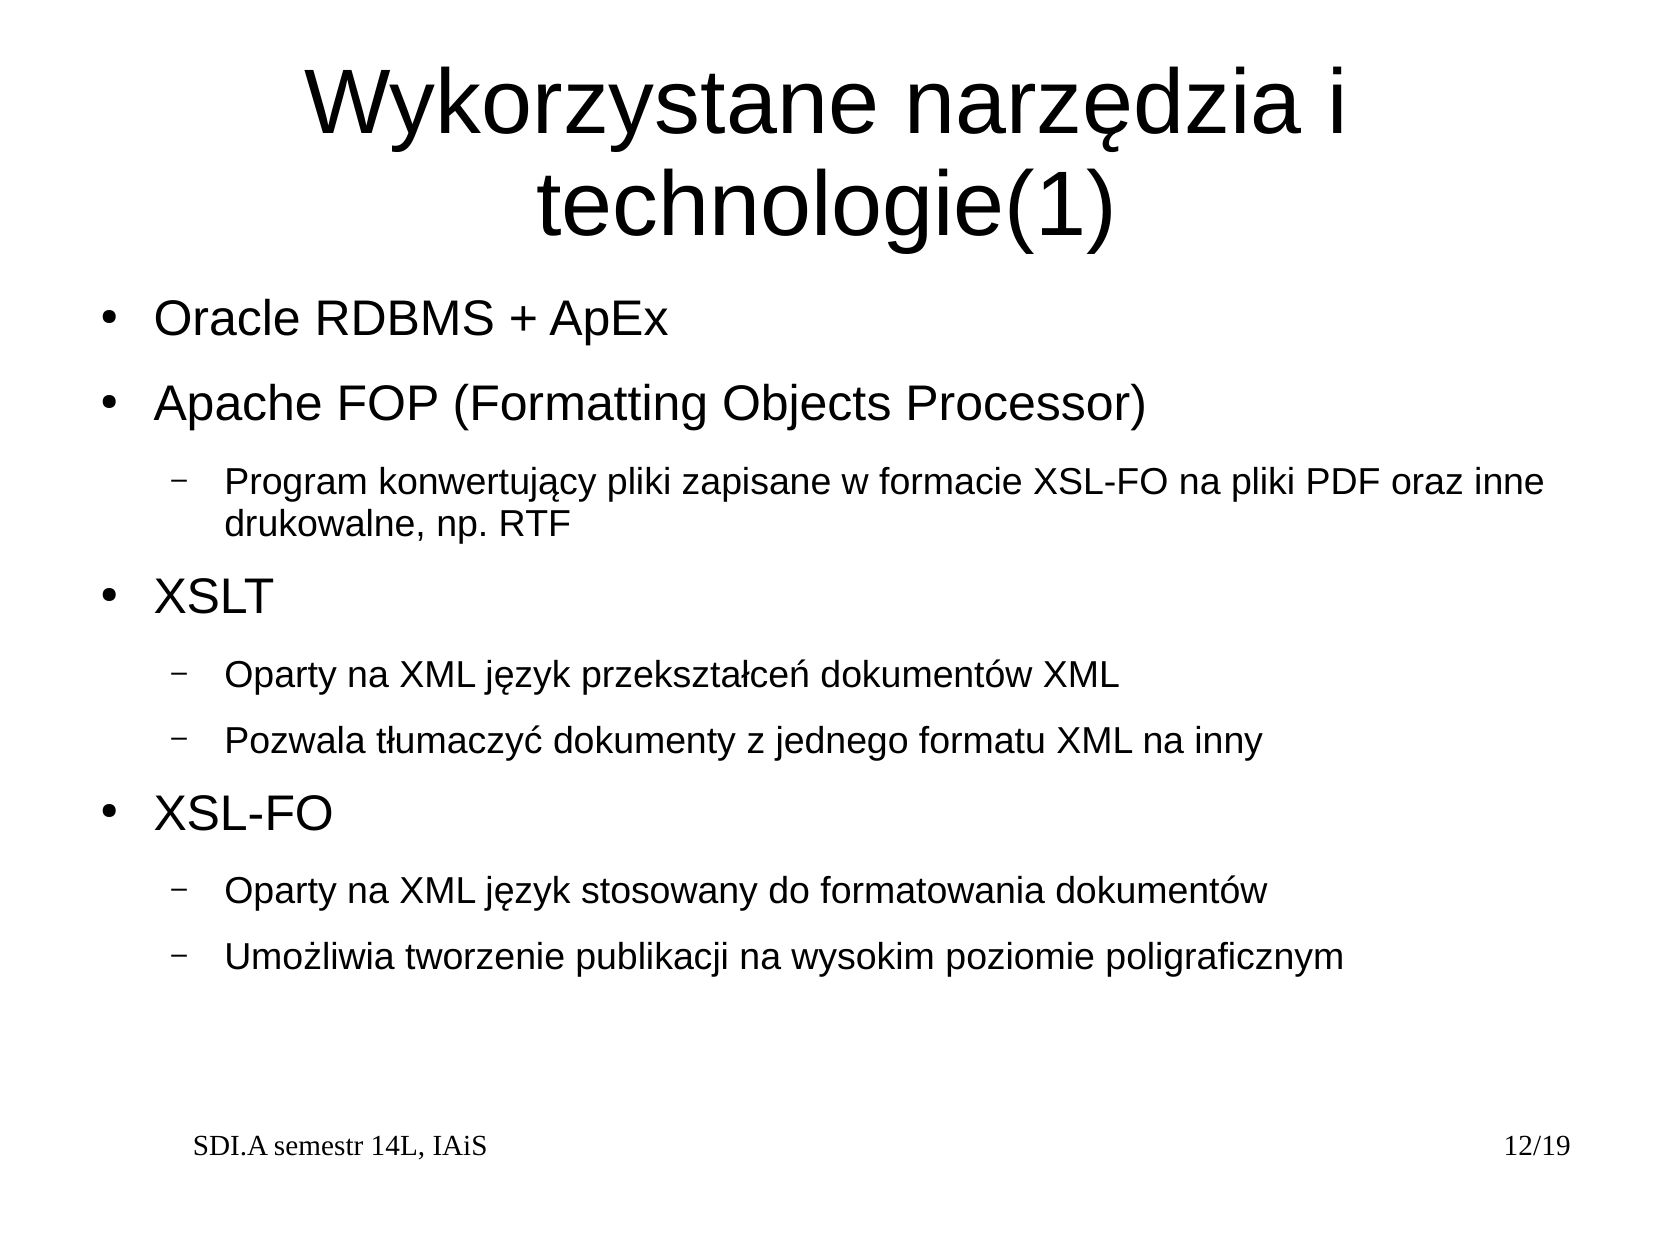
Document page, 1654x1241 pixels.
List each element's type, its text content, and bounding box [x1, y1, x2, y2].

title Wykorzystane narzędzia i technologie(1) [82, 49, 1571, 257]
list Oracle RDBMS + ApEx Apache FOP (Formatting Objects Processor) Program konwertujący pliki zapisane w formacie XSL-FO na pliki PDF oraz inne drukowalne, np. RTF XSLT Oparty na XML język przekształceń dokumentów XML Pozwala tłumaczyć dokumenty z jednego formatu XML na inny XSL-FO Oparty na XML język stosowany do formatowania dokumentów Umożliwia tworzenie publikacji na wysokim poziomie poligraficznym [82, 290, 1571, 1109]
